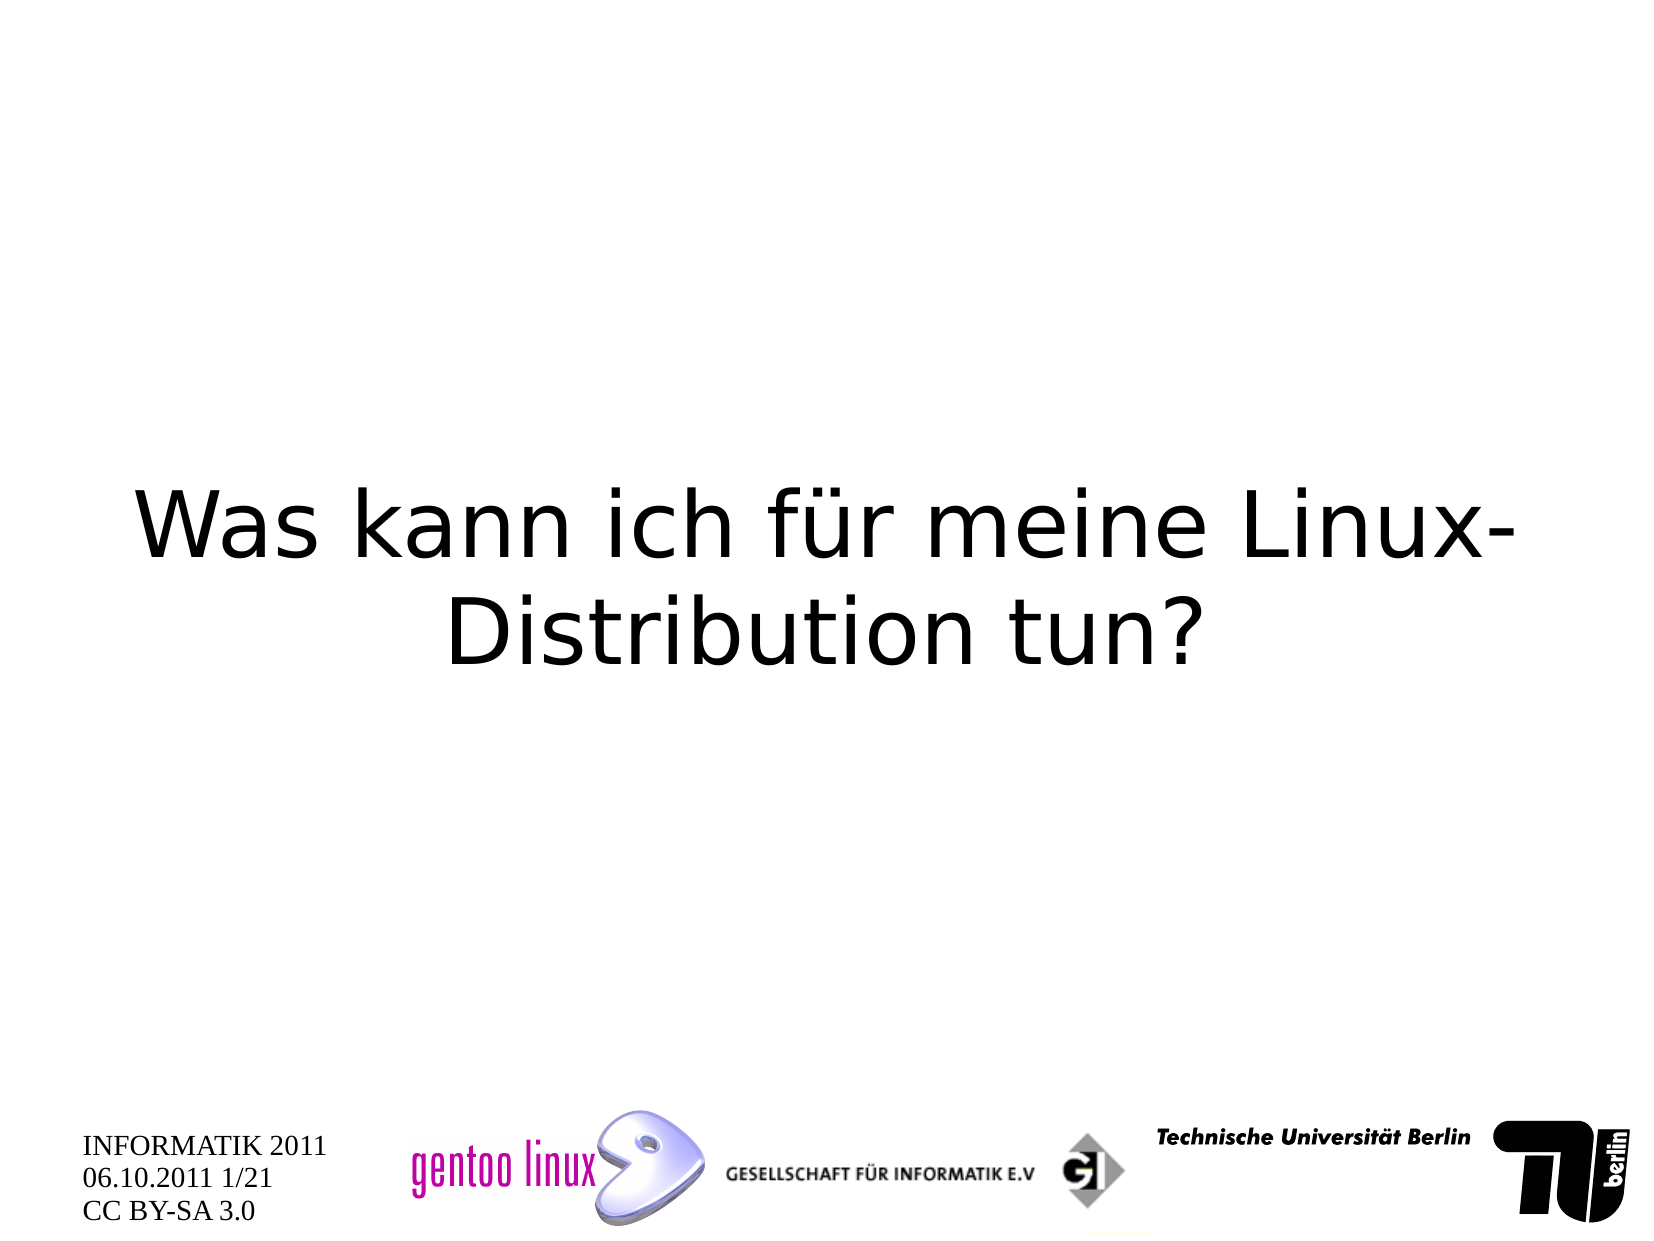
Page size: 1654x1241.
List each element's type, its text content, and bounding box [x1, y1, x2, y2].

subtitle Was kann ich für meine Linux-Distribution tun? [82, 49, 1571, 1109]
picture [407, 1109, 708, 1230]
picture [726, 1109, 1152, 1234]
